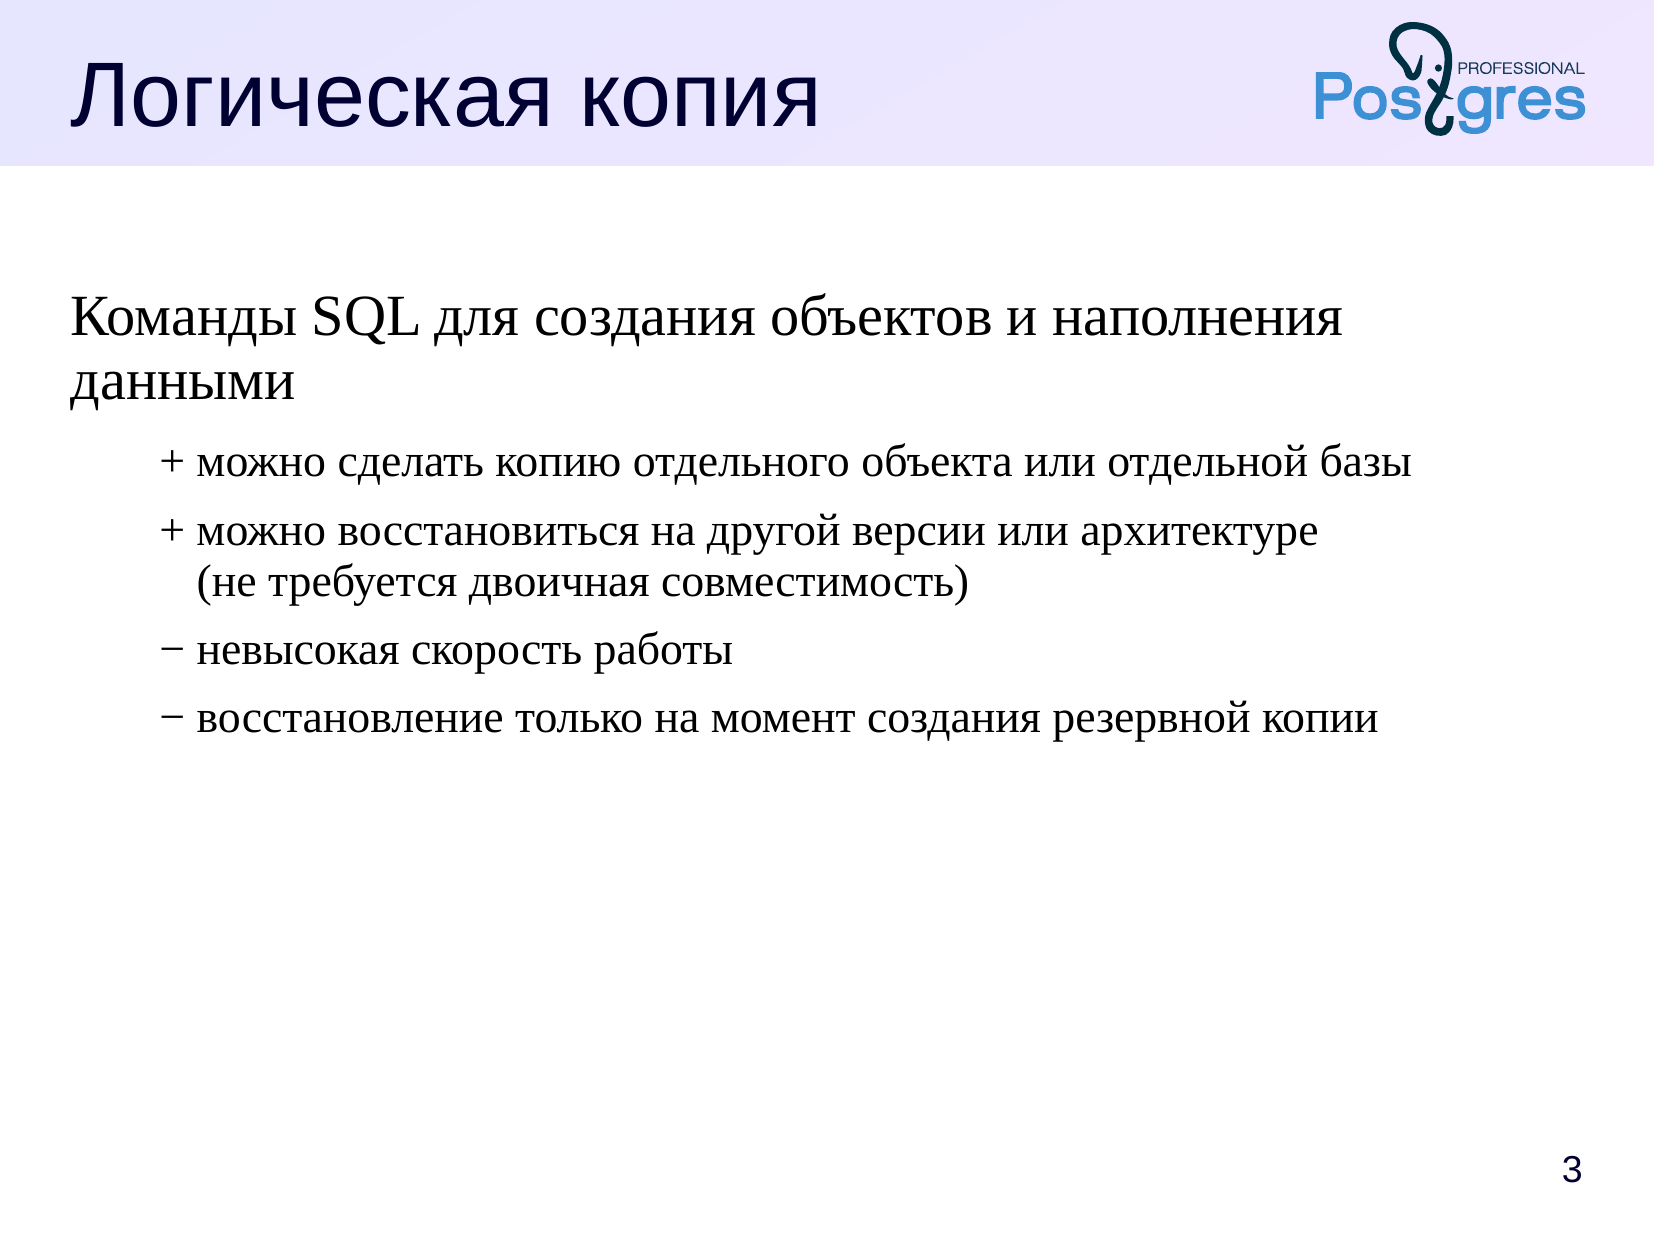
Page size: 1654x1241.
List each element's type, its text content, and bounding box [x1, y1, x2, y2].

title Логическая копия [70, 43, 1241, 147]
list Команды SQL для создания объектов и наполнения данными + можно сделать копию отдельного объекта или отдельной базы + можно восстановиться на другой версии или архитектуре + (не требуется двоичная совместимость) − невысокая скорость работы − восстановление только на момент создания резервной копии [70, 283, 1583, 1141]
